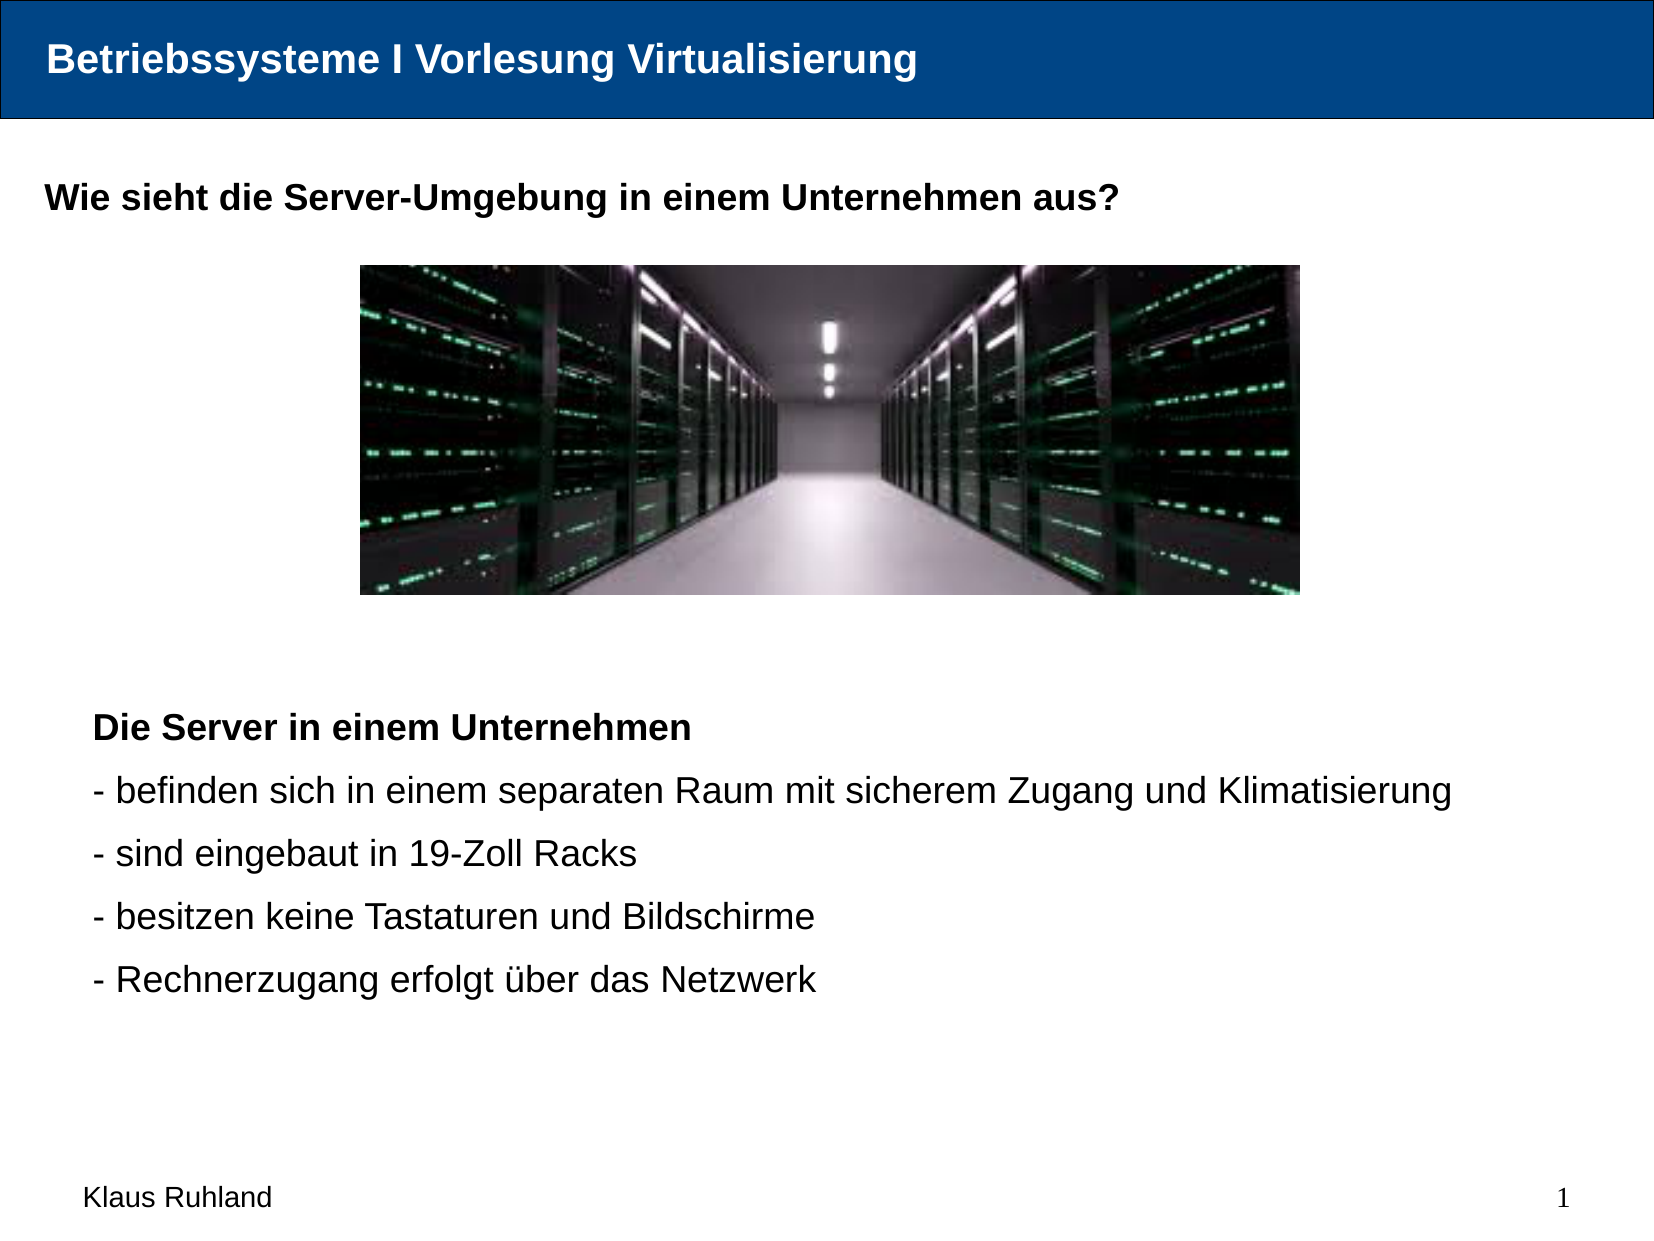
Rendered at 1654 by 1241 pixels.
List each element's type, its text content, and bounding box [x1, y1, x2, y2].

picture [360, 265, 1300, 595]
text_box Wie sieht die Server-Umgebung in einem Unternehmen aus? [29, 147, 1565, 414]
text_box Die Server in einem Unternehmen - befinden sich in einem separaten Raum mit sicherem Zugang und Klimatisierung - sind eingebaut in 19-Zoll Racks - besitzen keine Tastaturen und Bildschirme - Rechnerzugang erfolgt über das Netzwerk [78, 678, 1506, 1093]
